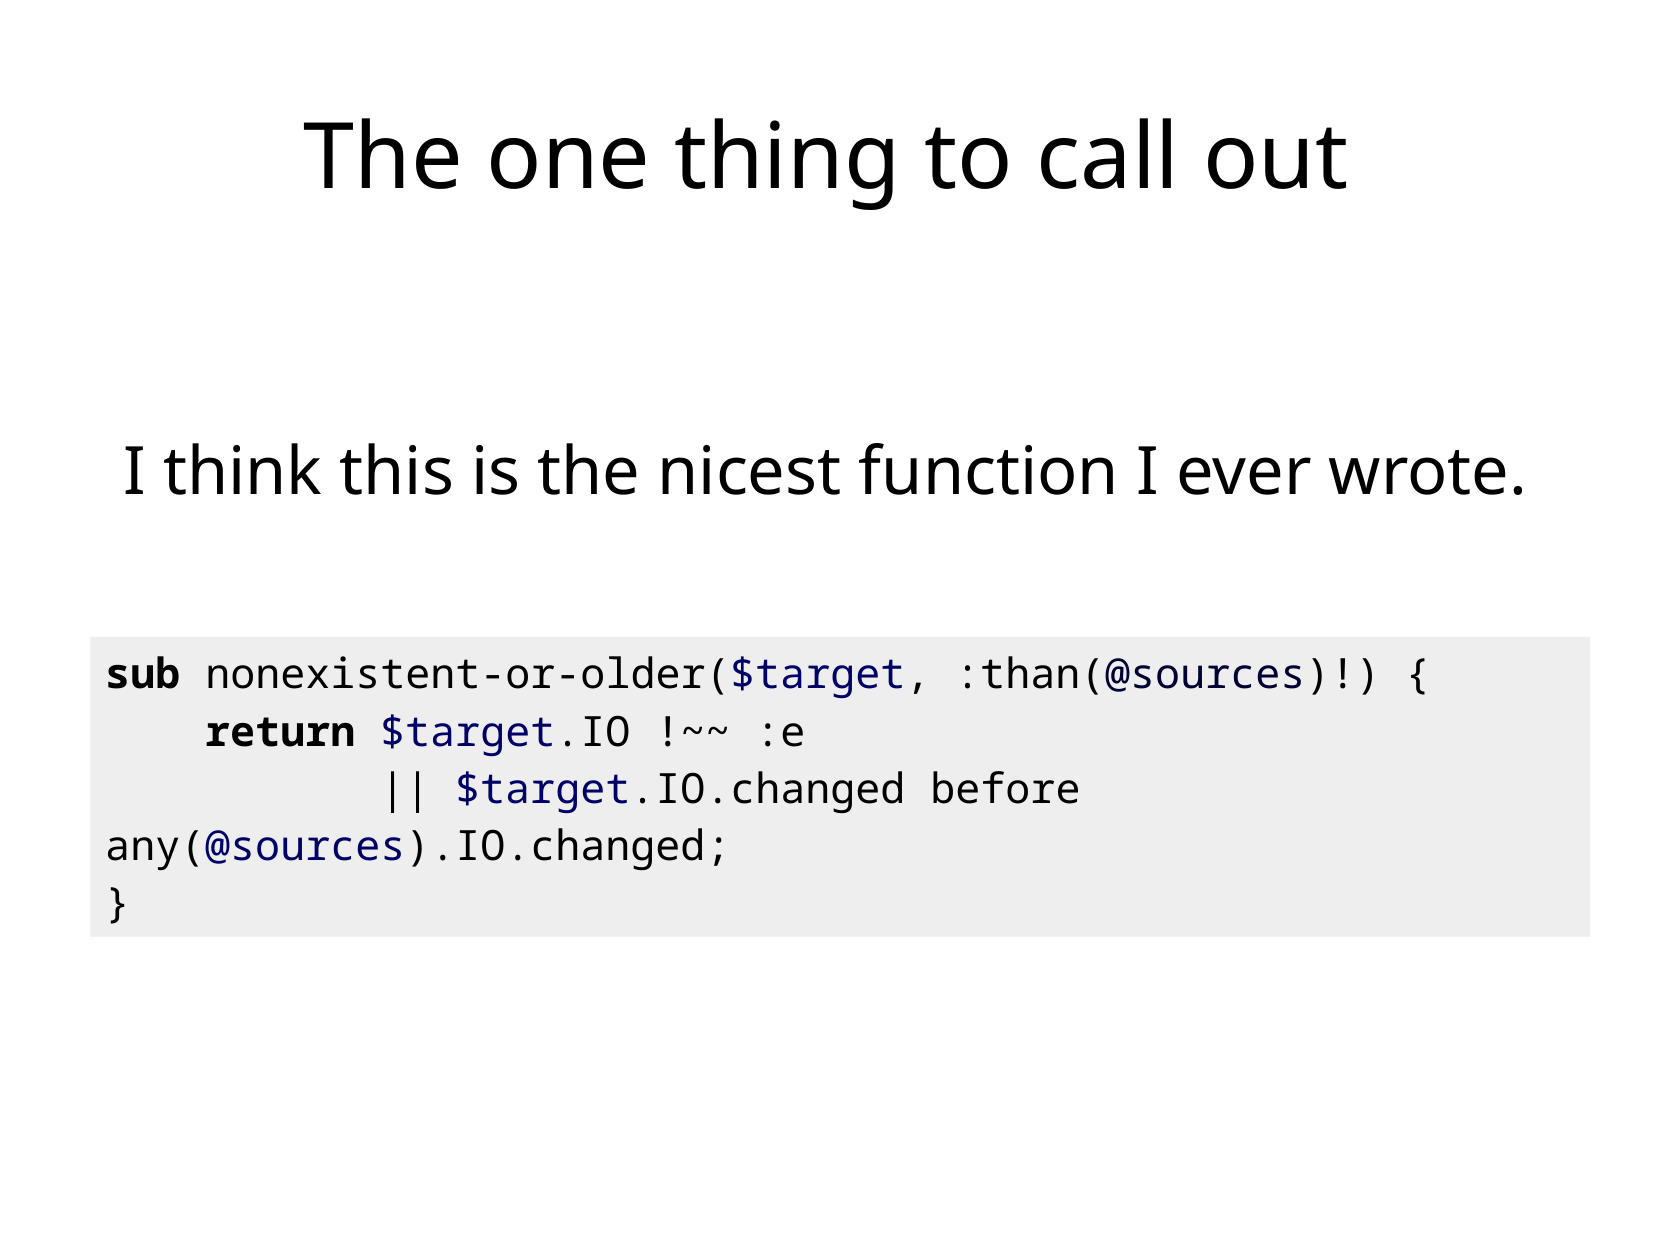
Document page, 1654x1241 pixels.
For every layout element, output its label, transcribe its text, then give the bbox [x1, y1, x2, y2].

text_box sub nonexistent-or-older($target, :than(@sources)!) { return $target.IO !~~ :e || $target.IO.changed before any(@sources).IO.changed; } [90, 636, 1591, 841]
subtitle I think this is the nicest function I ever wrote. [82, 12, 1571, 1241]
